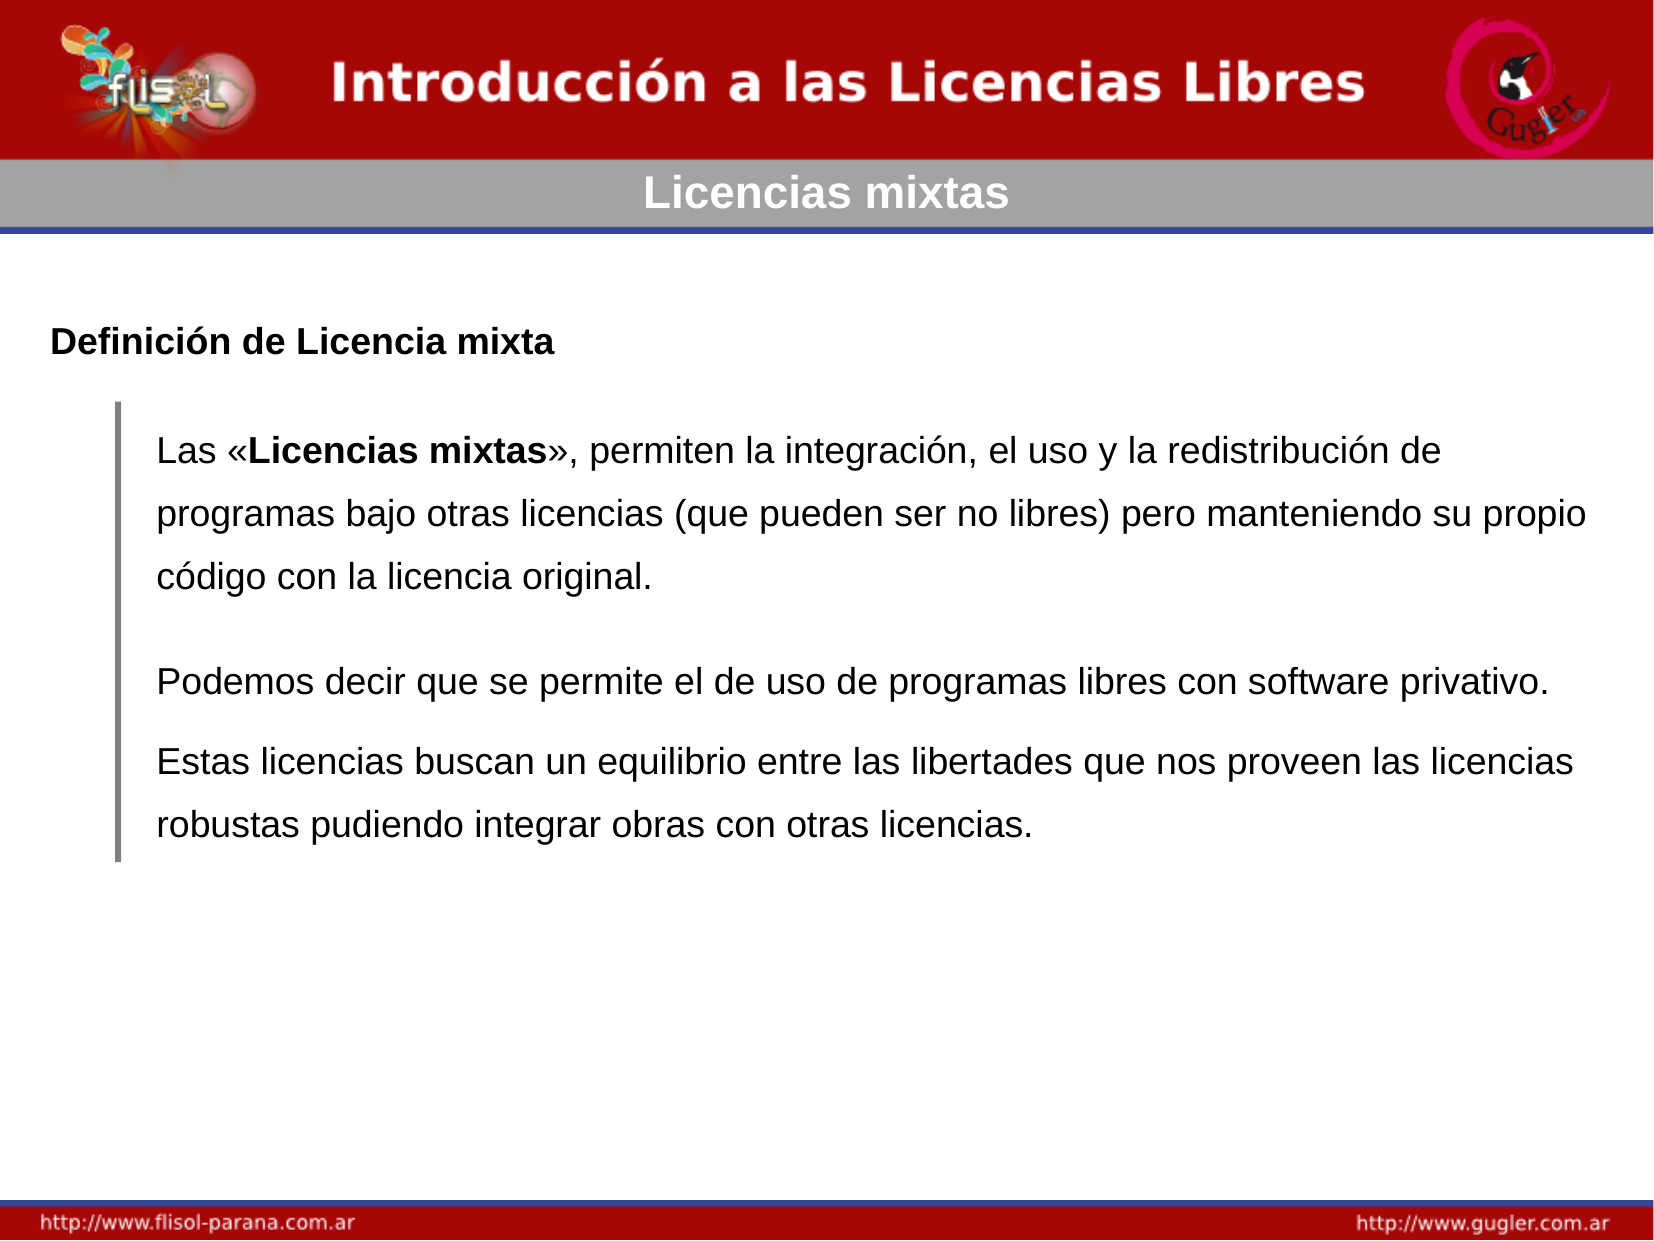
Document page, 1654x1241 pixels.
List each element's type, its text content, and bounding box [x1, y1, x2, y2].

picture [0, 226, 1654, 234]
text_box Licencias mixtas [0, 159, 1654, 226]
picture [0, 0, 1654, 159]
text_box Definición de Licencia mixta [35, 312, 1619, 370]
text_box Las «Licencias mixtas», permiten la integración, el uso y la redistribución de programas bajo otras licencias (que pueden ser no libres) pero manteniendo su propio código con la licencia original. Podemos decir que se permite el de uso de programas libres con software privativo. Estas licencias buscan un equilibrio entre las libertades que nos proveen las licencias robustas pudiendo integrar obras con otras licencias. [141, 401, 1630, 833]
picture [0, 1200, 1654, 1241]
